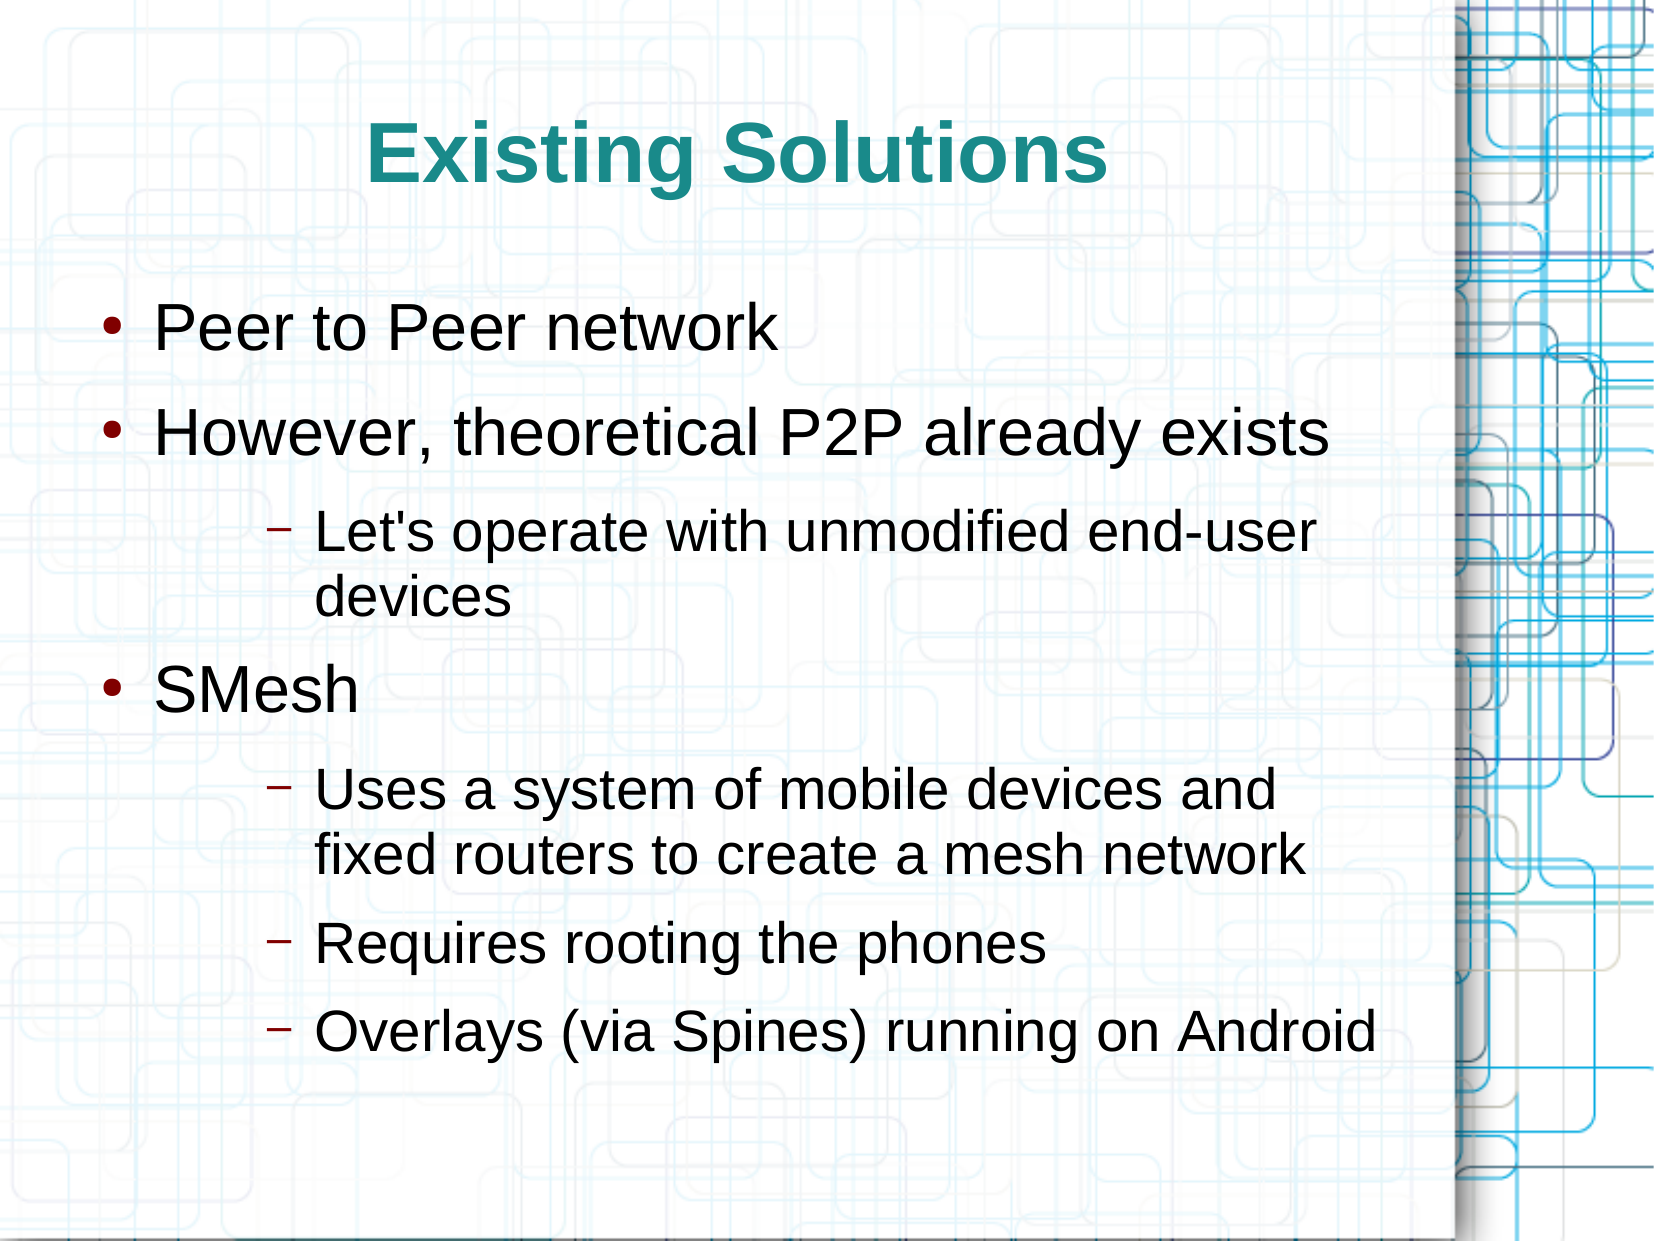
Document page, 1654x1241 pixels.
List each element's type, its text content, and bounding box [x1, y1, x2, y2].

title Existing Solutions [59, 49, 1418, 257]
list Peer to Peer network However, theoretical P2P already exists Let's operate with unmodified end-user devices SMesh Uses a system of mobile devices and fixed routers to create a mesh network Requires rooting the phones Overlays (via Spines) running on Android [82, 290, 1418, 1065]
picture [0, 0, 1654, 1241]
